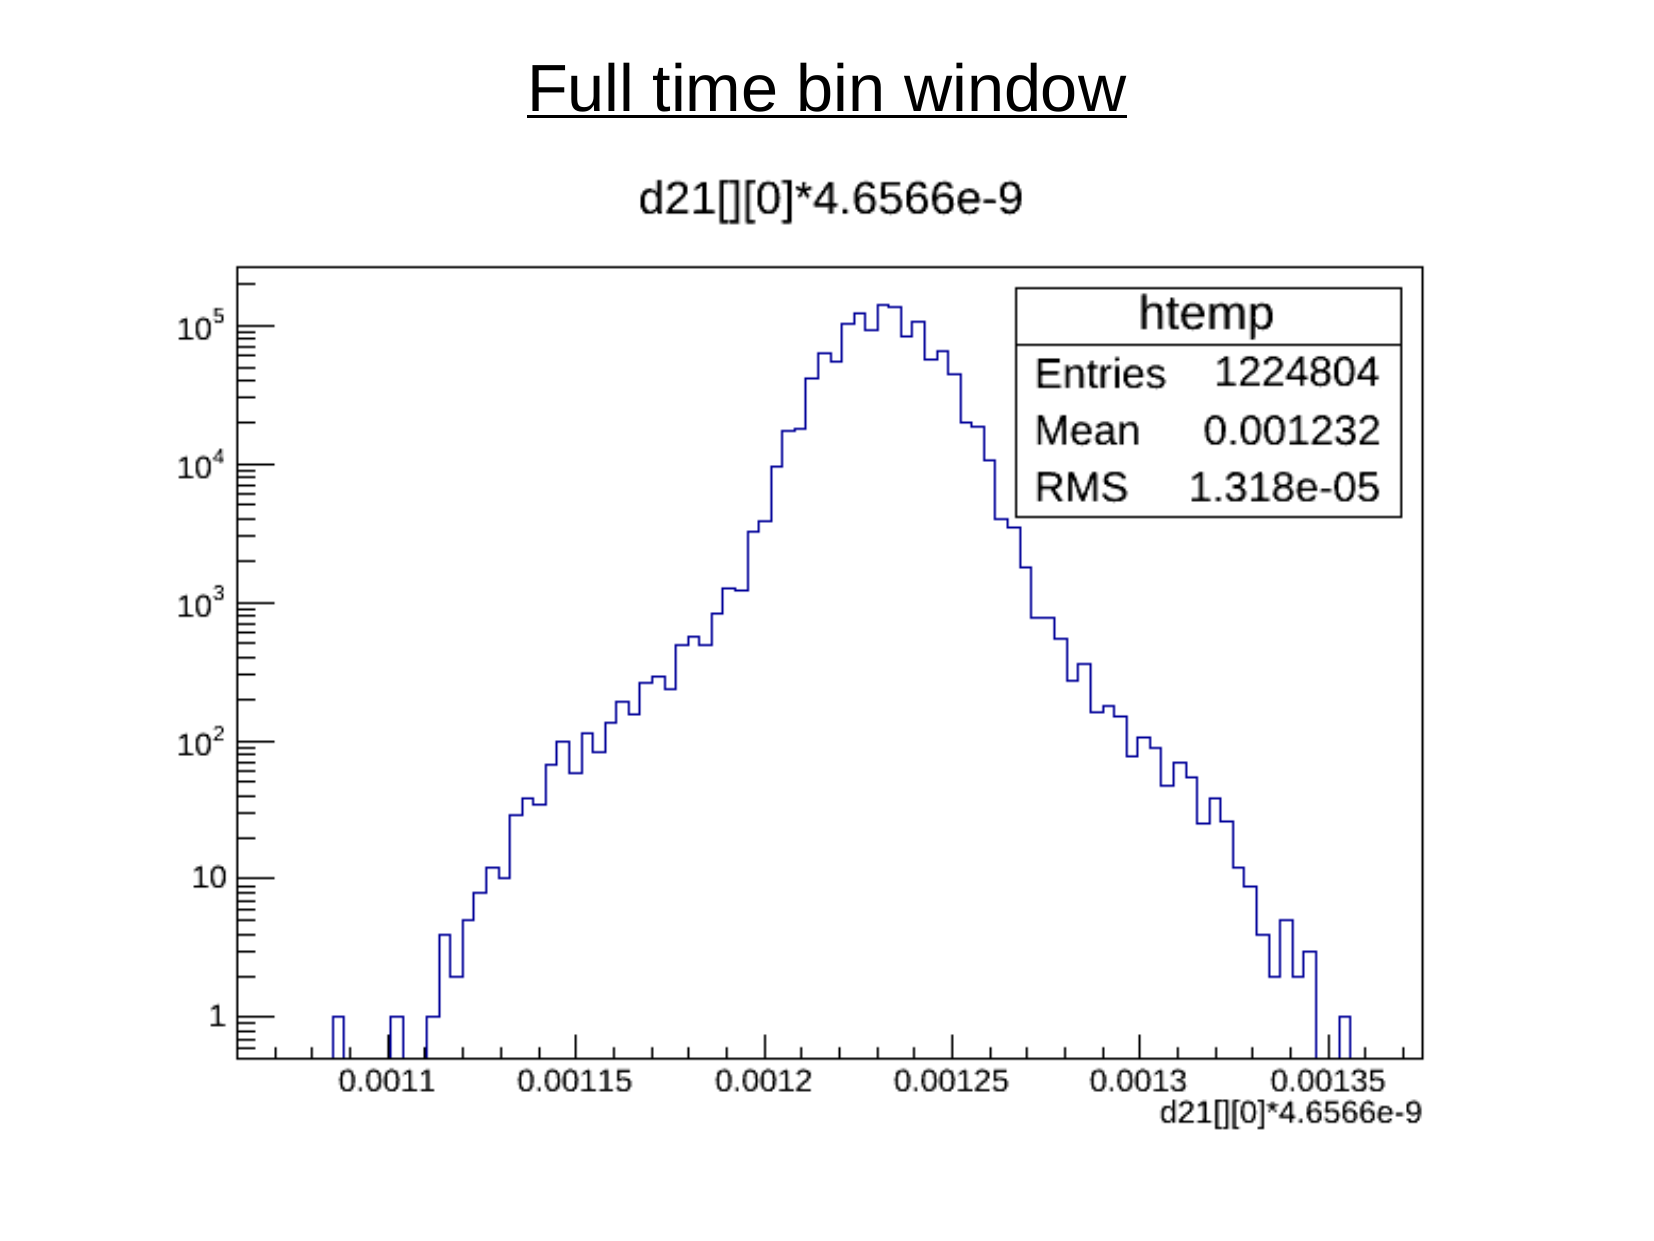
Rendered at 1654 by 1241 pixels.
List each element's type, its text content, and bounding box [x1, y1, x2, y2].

picture [90, 168, 1571, 1159]
title Full time bin window [82, 0, 1571, 192]
